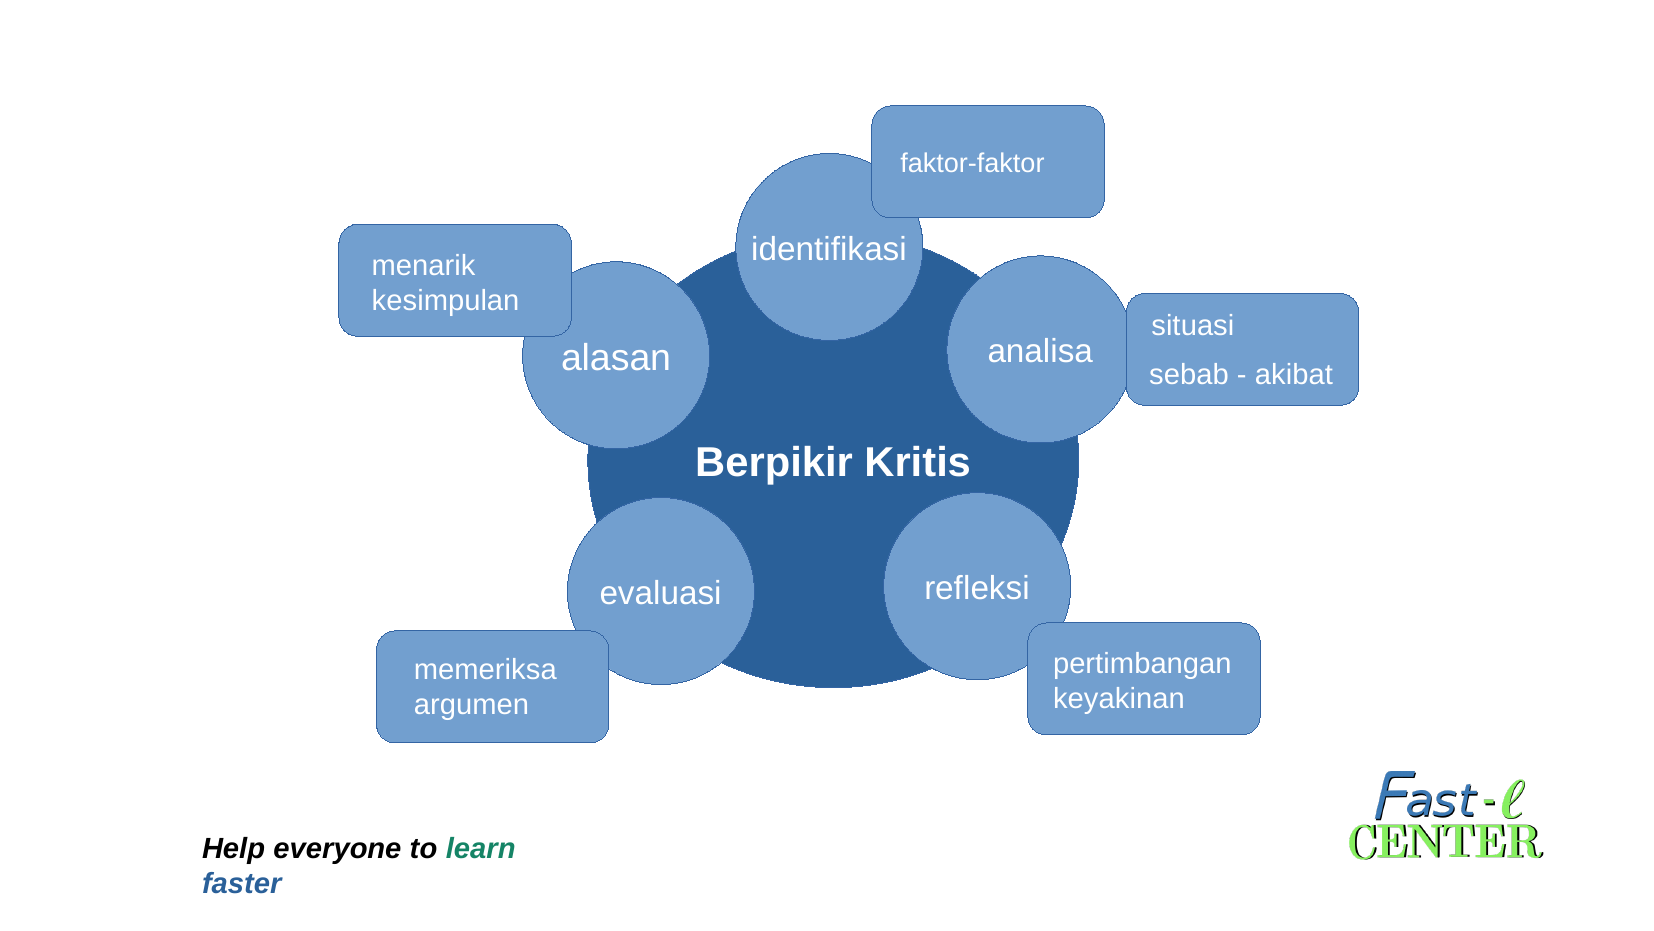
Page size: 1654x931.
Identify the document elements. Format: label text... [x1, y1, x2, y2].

text_box memeriksa argumen [399, 642, 610, 723]
text_box identifikasi [735, 153, 923, 341]
picture [1349, 771, 1544, 862]
text_box faktor-faktor [885, 137, 1105, 183]
text_box [1126, 293, 1359, 406]
text_box Help everyone to learn faster [187, 822, 619, 870]
text_box alasan [522, 261, 710, 449]
text_box sebab - akibat [1134, 348, 1360, 396]
text_box [1027, 622, 1260, 735]
text_box evaluasi [567, 497, 755, 685]
text_box [376, 630, 609, 743]
text_box analisa [946, 255, 1126, 443]
text_box [871, 105, 1105, 218]
text_box situasi [1136, 299, 1322, 347]
text_box [338, 224, 572, 337]
text_box pertimbangan keyakinan [1038, 637, 1285, 718]
text_box Berpikir Kritis [587, 247, 1079, 688]
text_box menarik kesimpulan [356, 238, 572, 319]
text_box refleksi [883, 492, 1071, 680]
